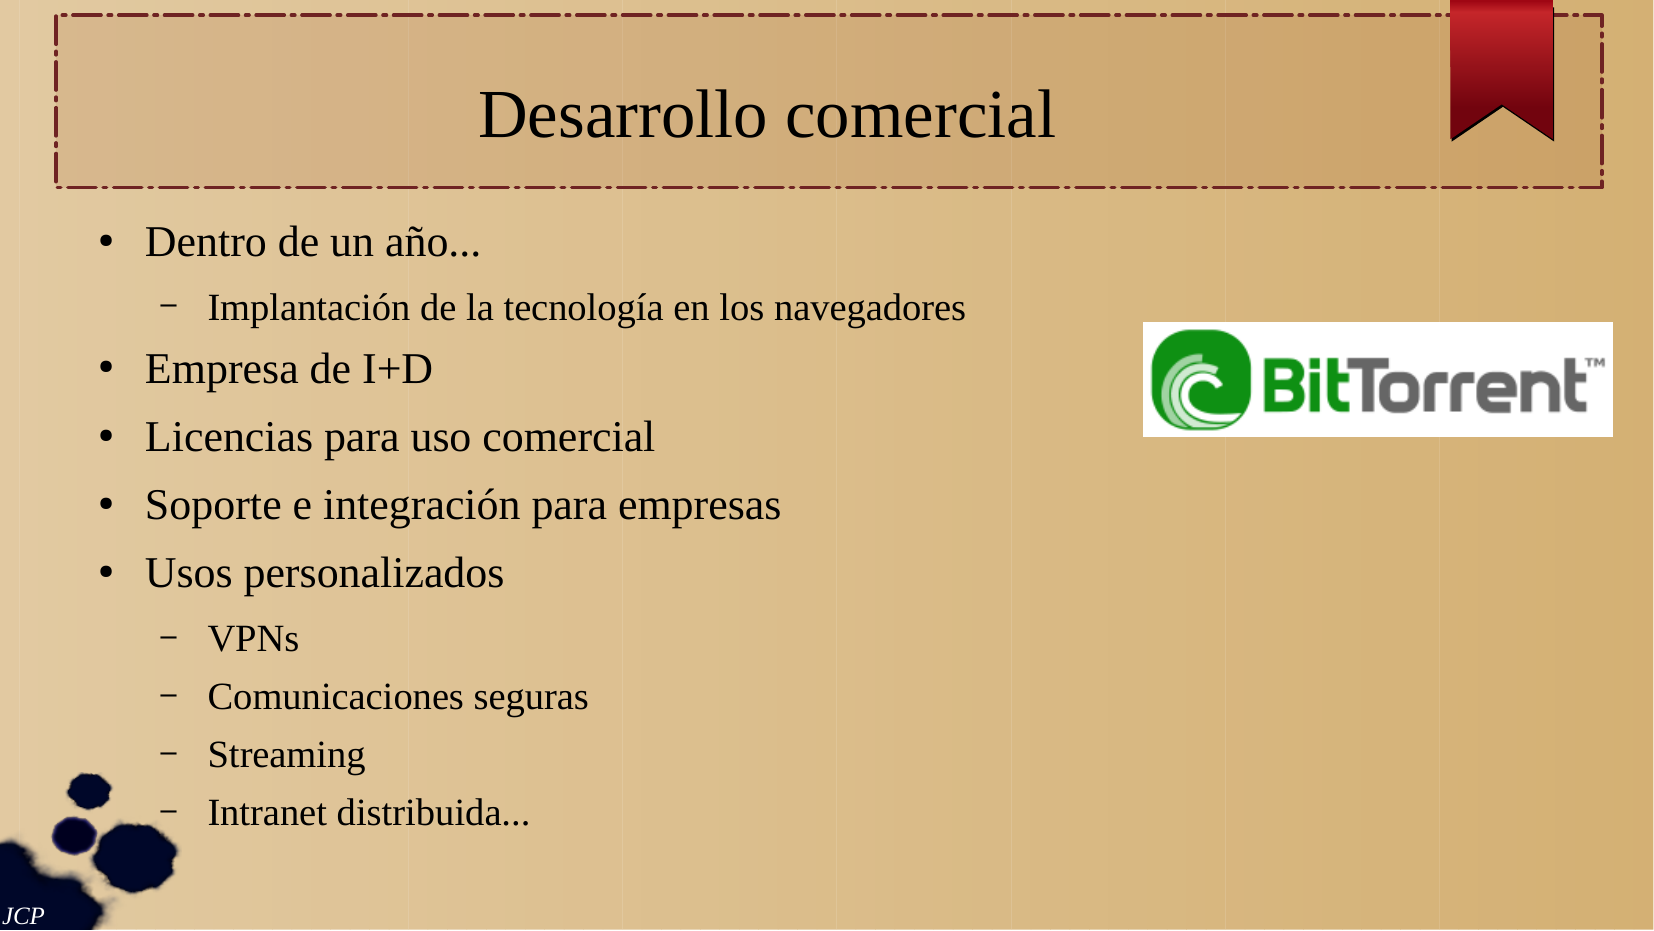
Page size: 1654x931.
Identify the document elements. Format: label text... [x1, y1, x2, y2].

title Desarrollo comercial [82, 37, 1453, 193]
picture [1143, 322, 1613, 438]
list Dentro de un año... Implantación de la tecnología en los navegadores Empresa de I+D Licencias para uso comercial Soporte e integración para empresas Usos personalizados VPNs Comunicaciones seguras Streaming Intranet distribuida... [82, 217, 1538, 839]
title JCP [0, 902, 48, 931]
